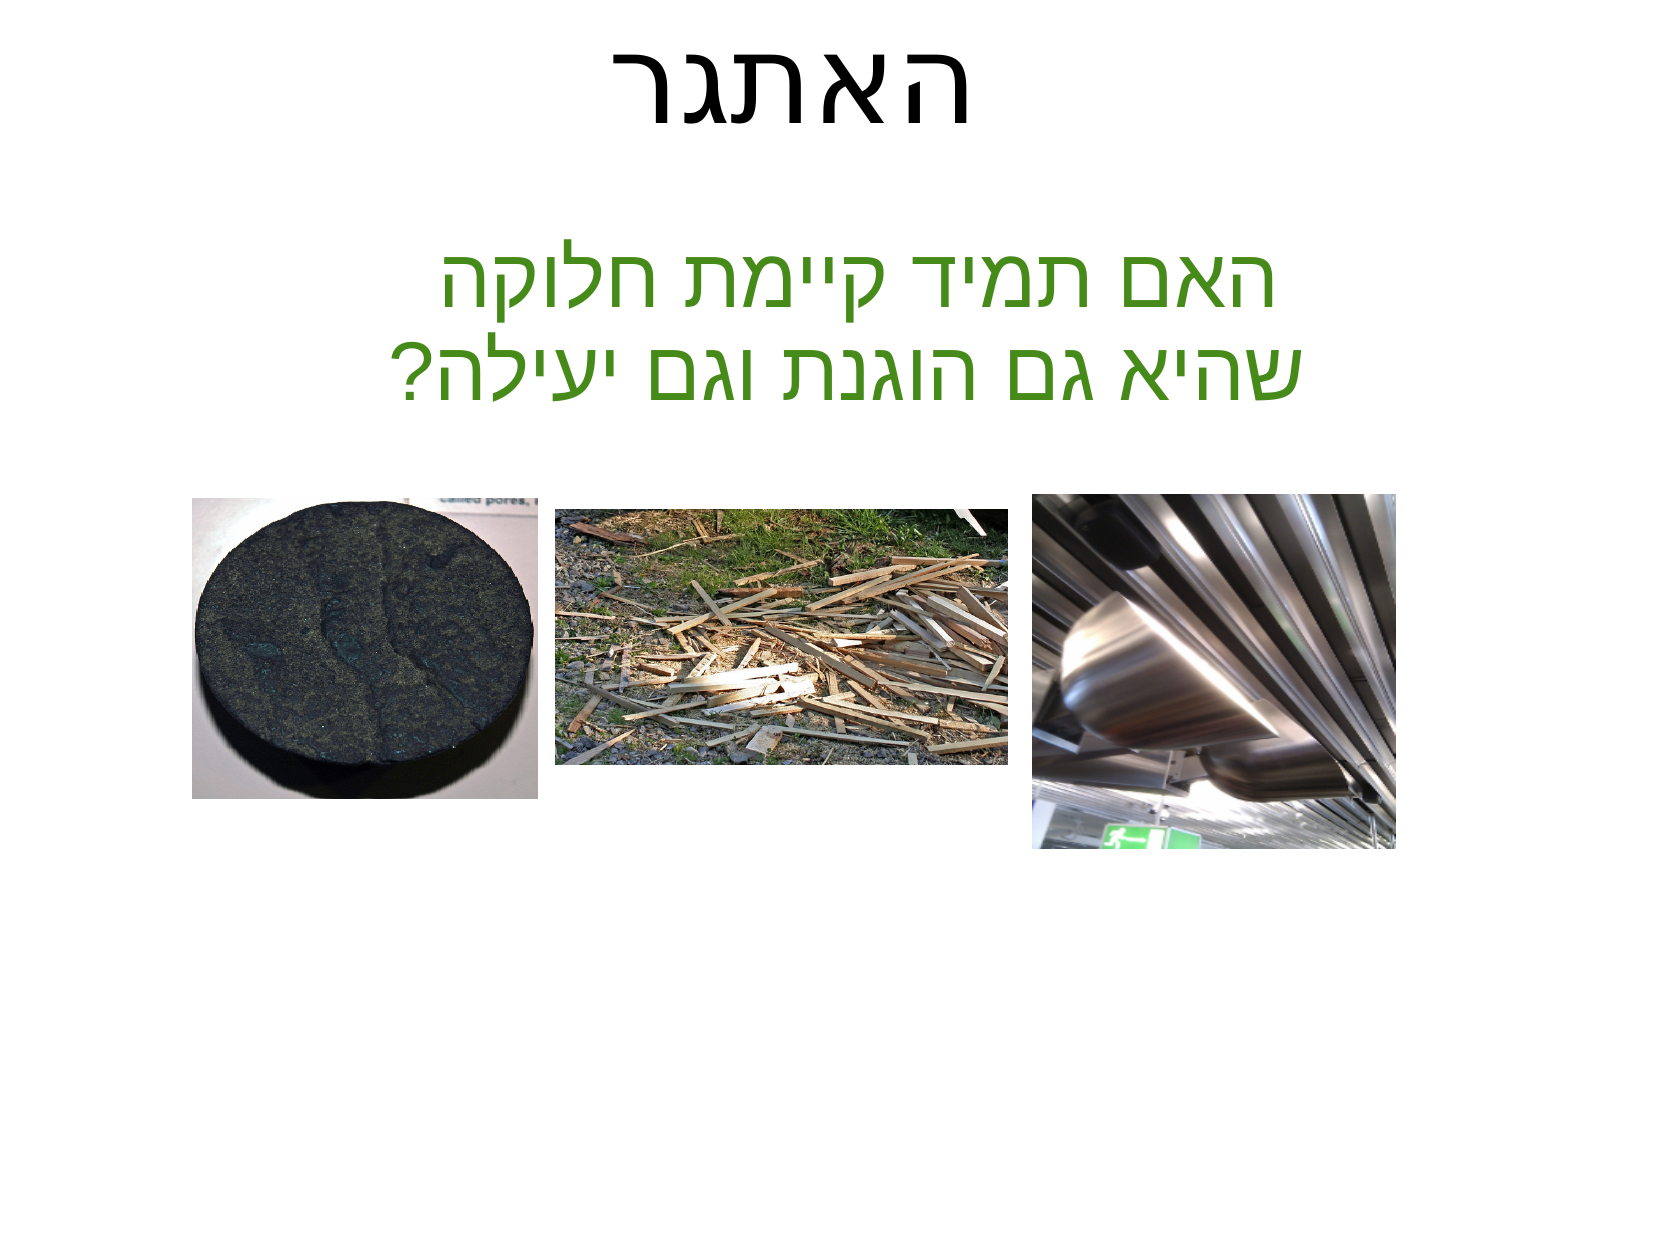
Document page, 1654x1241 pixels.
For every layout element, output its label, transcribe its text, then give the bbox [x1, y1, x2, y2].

picture [555, 509, 1008, 766]
title האתגר [71, 15, 1561, 147]
text_box האם תמיד קיימת חלוקה שהיא גם הוגנת וגם יעילה? [105, 225, 1591, 426]
picture [192, 498, 538, 799]
picture [1032, 494, 1396, 870]
